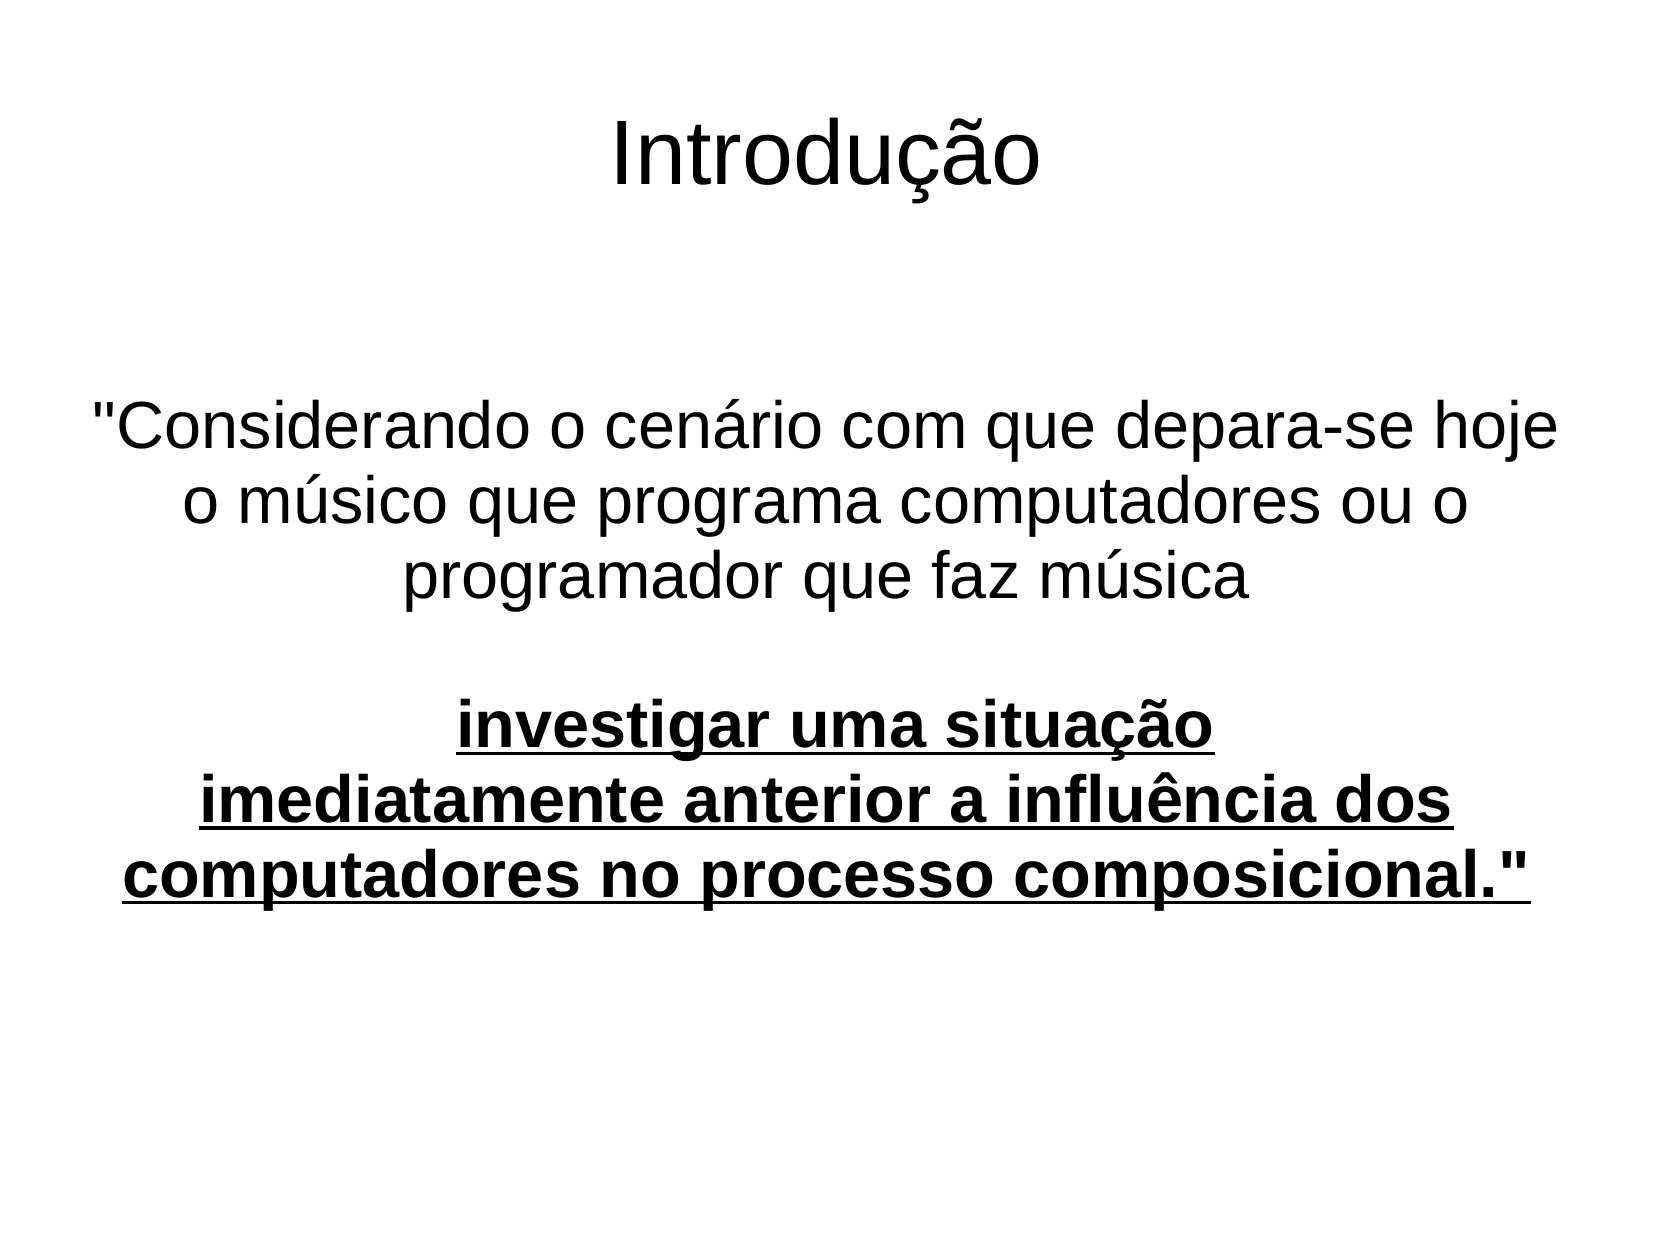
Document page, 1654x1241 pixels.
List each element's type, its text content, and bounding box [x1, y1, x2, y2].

title Introdução [82, 49, 1571, 257]
subtitle "Considerando o cenário com que depara-se hoje o músico que programa computadores ou o programador que faz música investigar uma situação imediatamente anterior a influência dos computadores no processo composicional." [82, 290, 1571, 1010]
